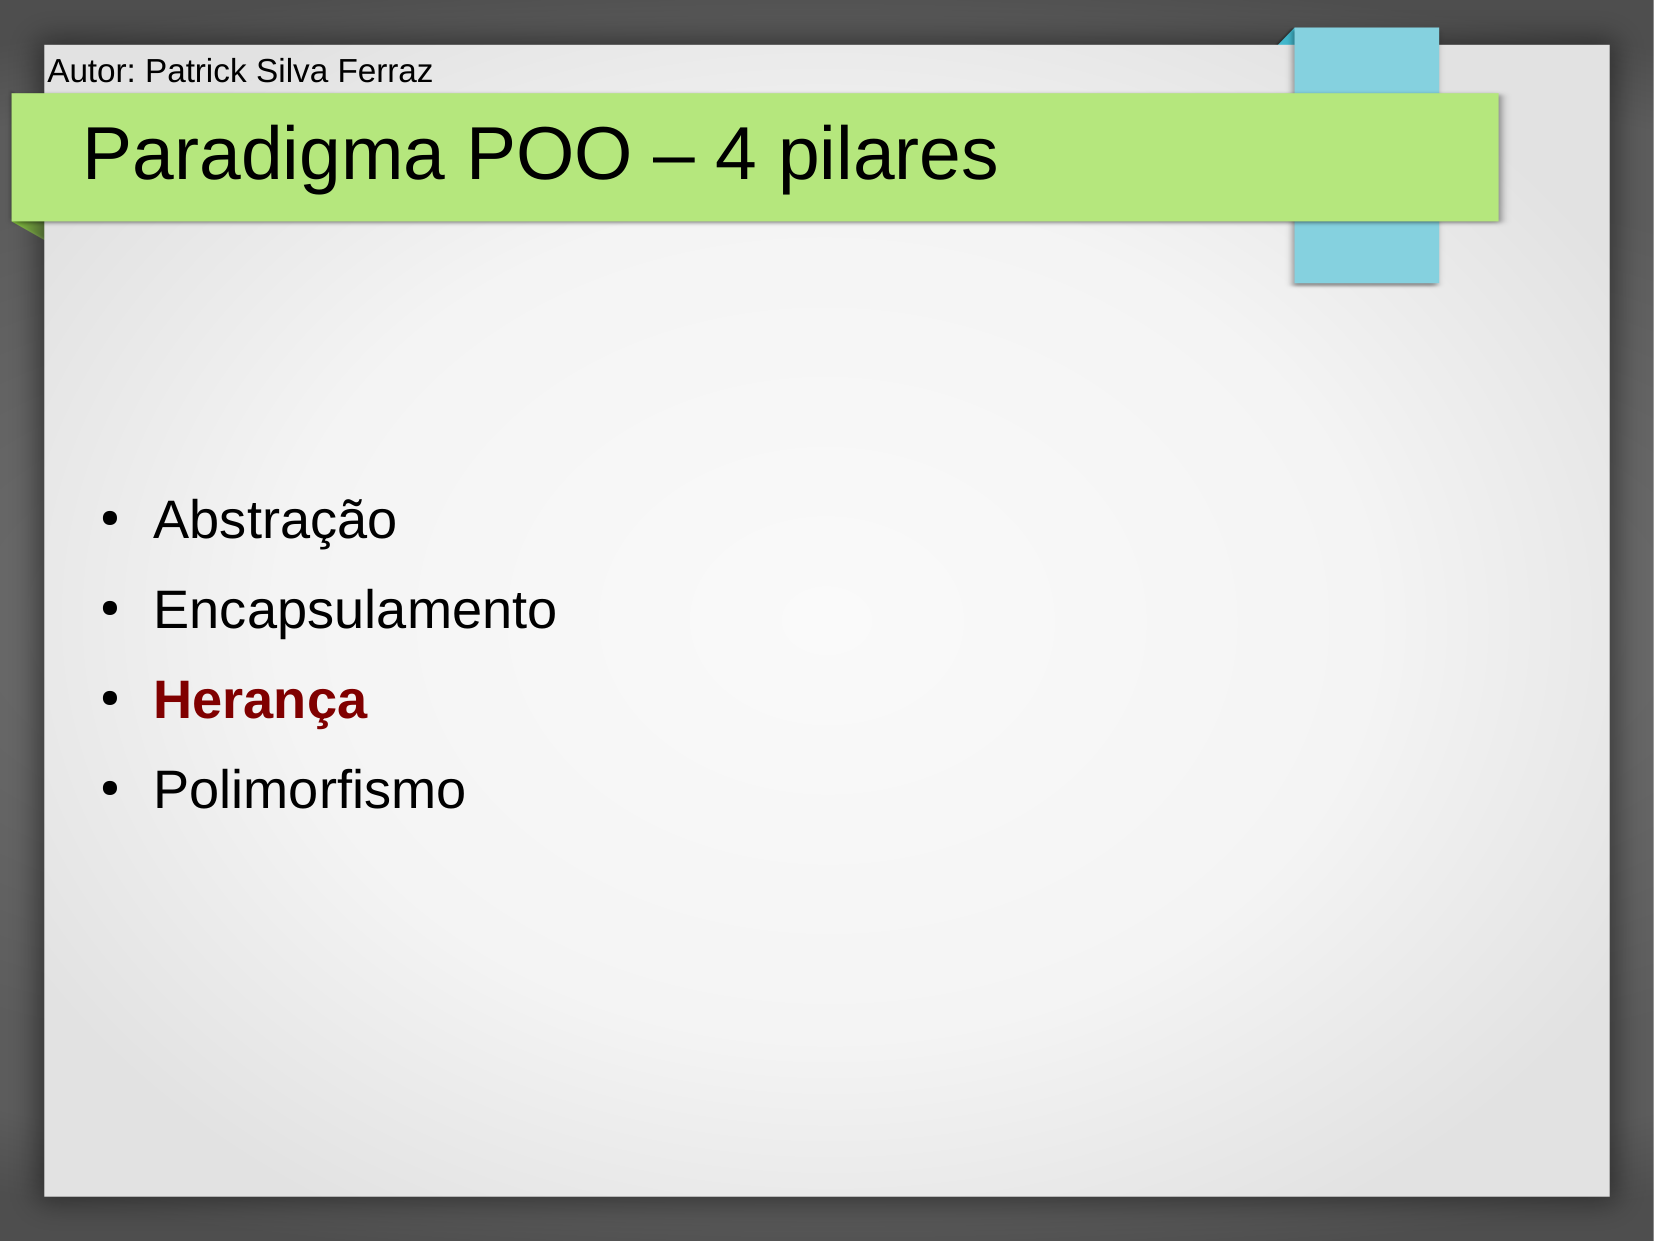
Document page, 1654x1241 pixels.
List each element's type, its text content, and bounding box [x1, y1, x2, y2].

title Paradigma POO – 4 pilares [82, 94, 1264, 213]
text_box Autor: Patrick Silva Ferraz [47, 47, 876, 95]
list Abstração Encapsulamento Herança Polimorfismo [82, 295, 1571, 1015]
picture [0, 0, 1654, 1241]
